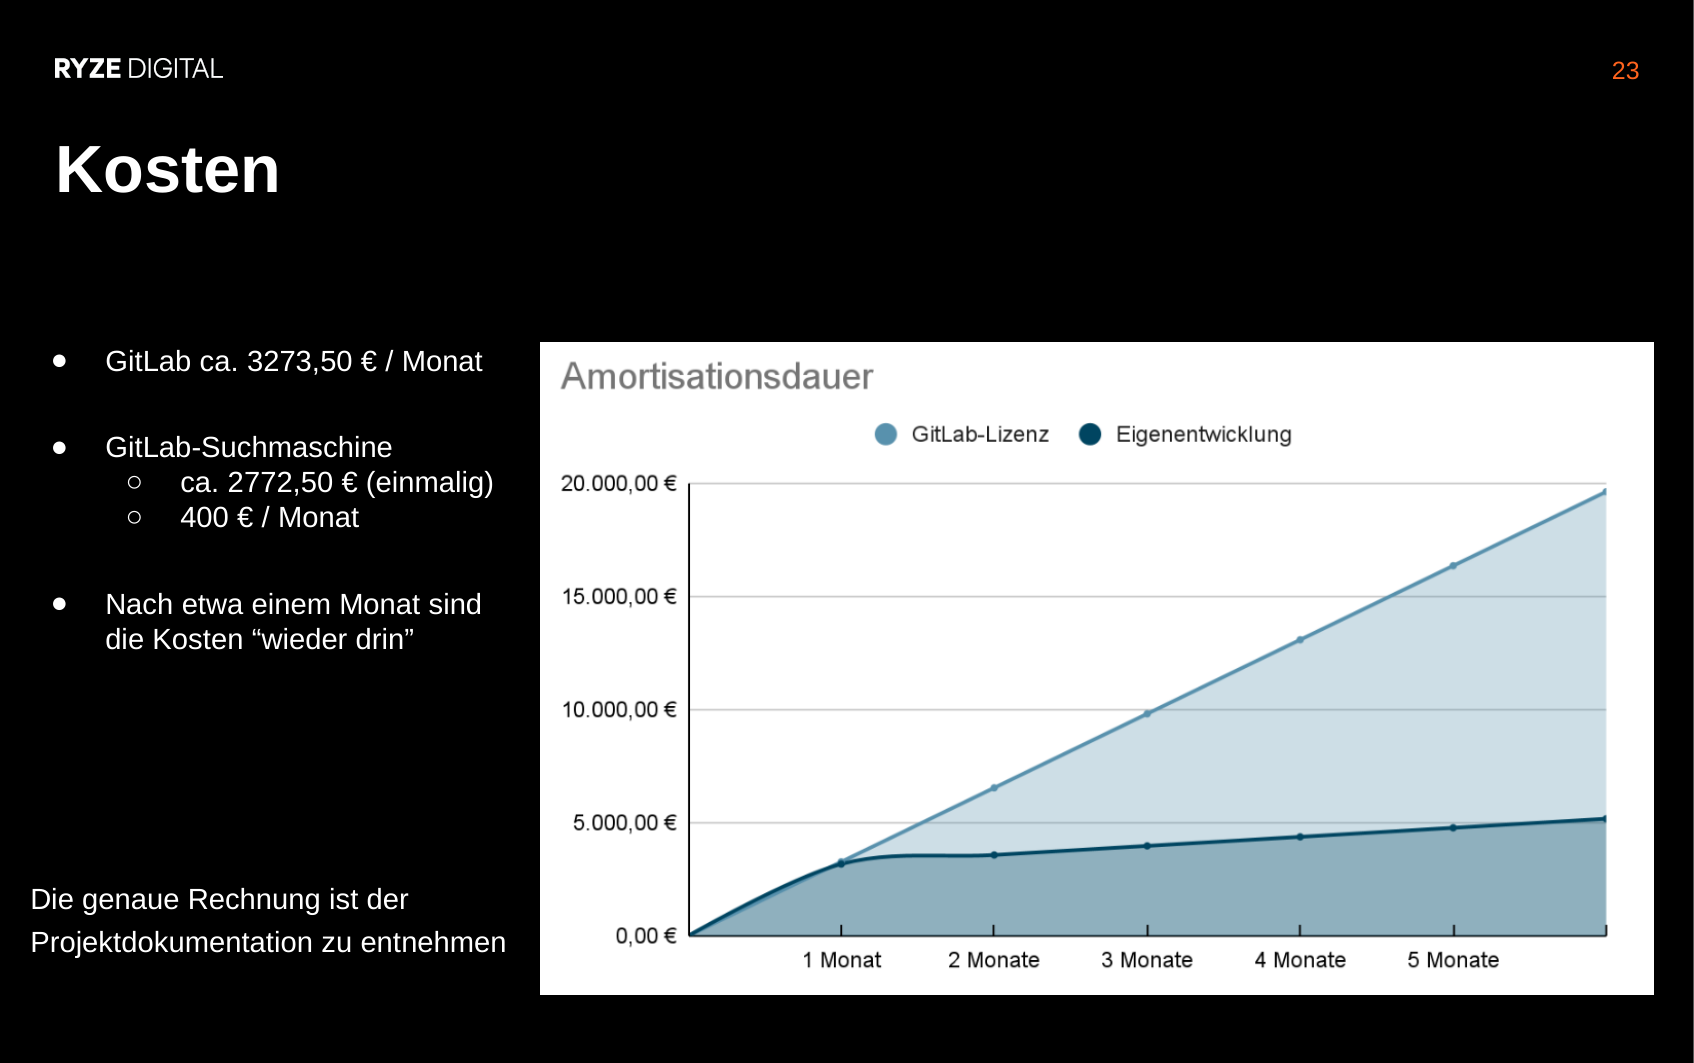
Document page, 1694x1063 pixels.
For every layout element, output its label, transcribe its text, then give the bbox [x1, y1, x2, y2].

slide_number <number> [1538, 53, 1640, 85]
picture [55, 58, 223, 78]
list GitLab ca. 3273,50 € / Monat GitLab-Suchmaschine ca. 2772,50 € (einmalig) 400 € / Monat Nach etwa einem Monat sind die Kosten “wieder drin” Die genaue Rechnung ist der Projektdokumentation zu entnehmen [30, 342, 601, 1004]
list Kosten [55, 126, 626, 260]
picture [540, 342, 1654, 995]
